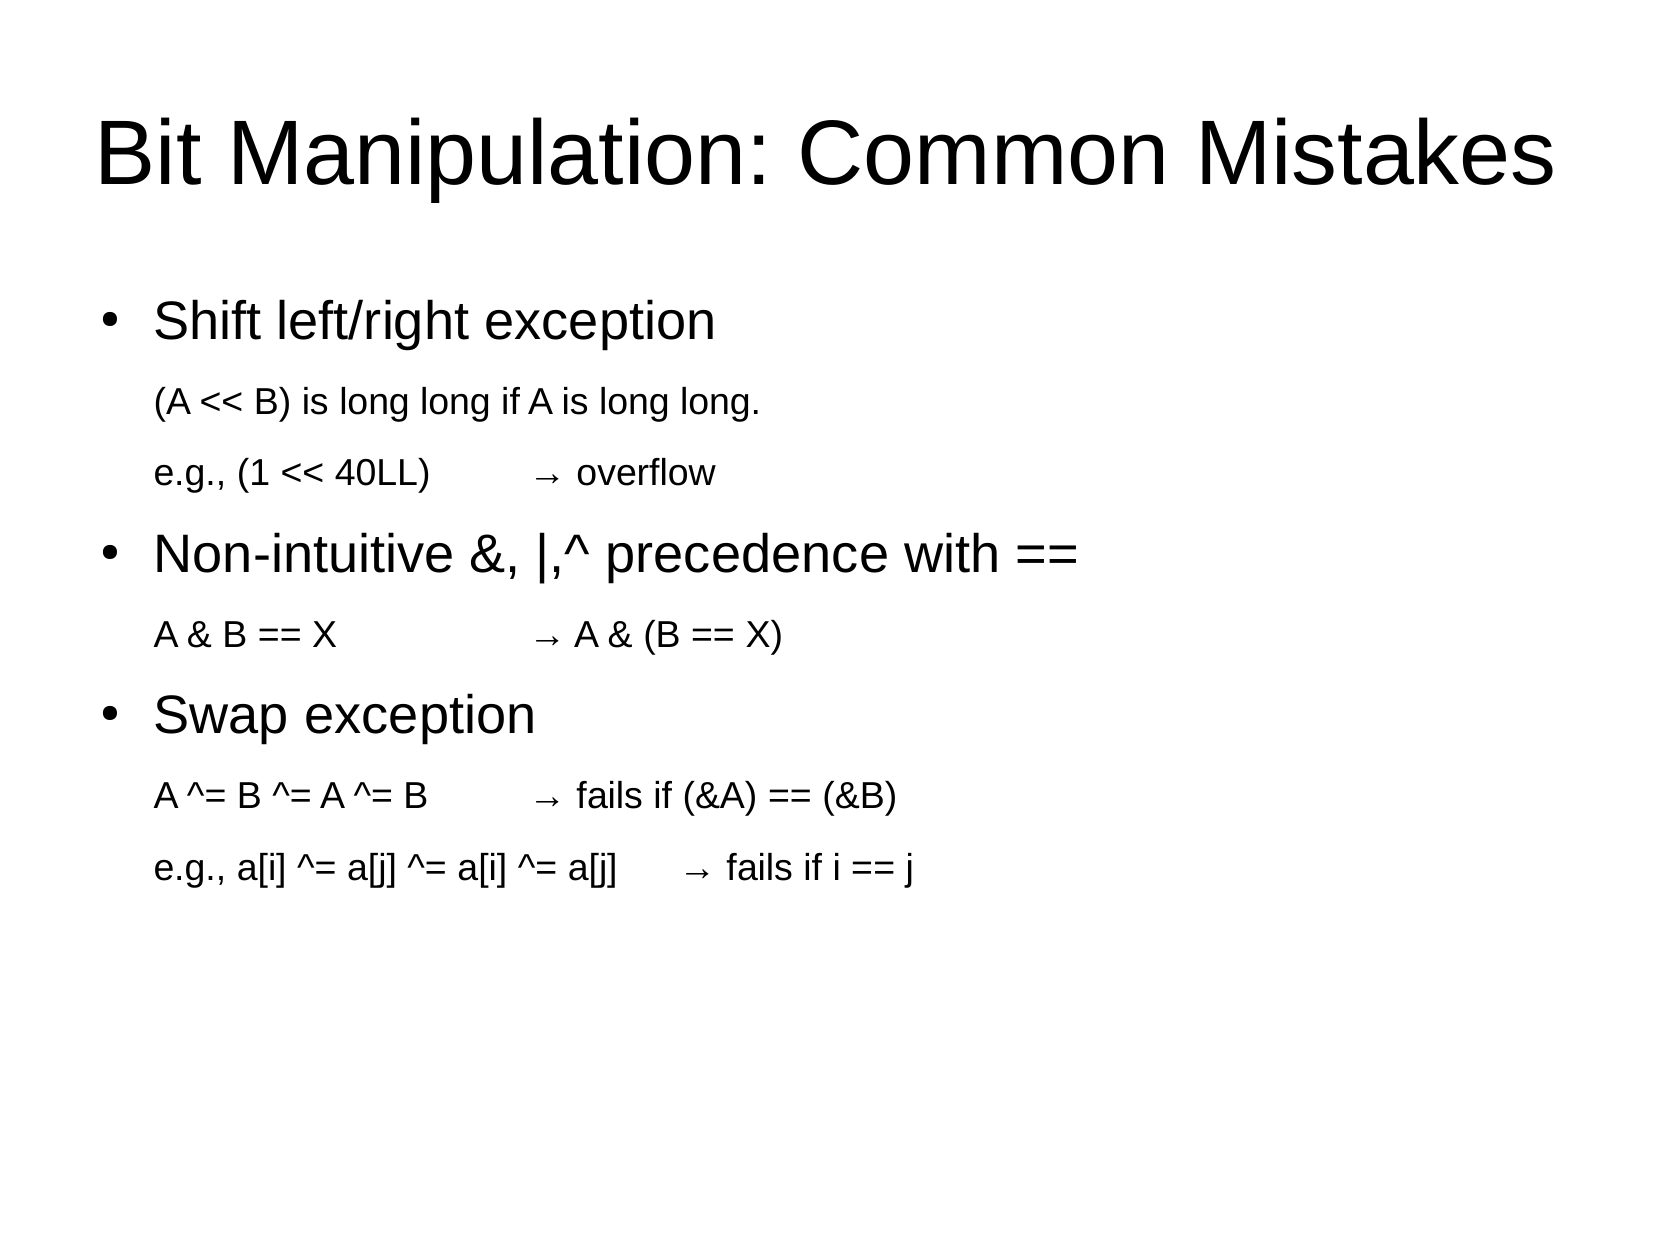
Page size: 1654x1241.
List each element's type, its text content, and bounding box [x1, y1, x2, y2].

title Bit Manipulation: Common Mistakes [82, 49, 1571, 257]
list Shift left/right exception (A << B) is long long if A is long long. e.g., (1 << 40LL) → overflow Non-intuitive &, |,^ precedence with == A & B == X → A & (B == X) Swap exception A ^= B ^= A ^= B → fails if (&A) == (&B) e.g., a[i] ^= a[j] ^= a[i] ^= a[j] → fails if i == j [82, 290, 1571, 1010]
